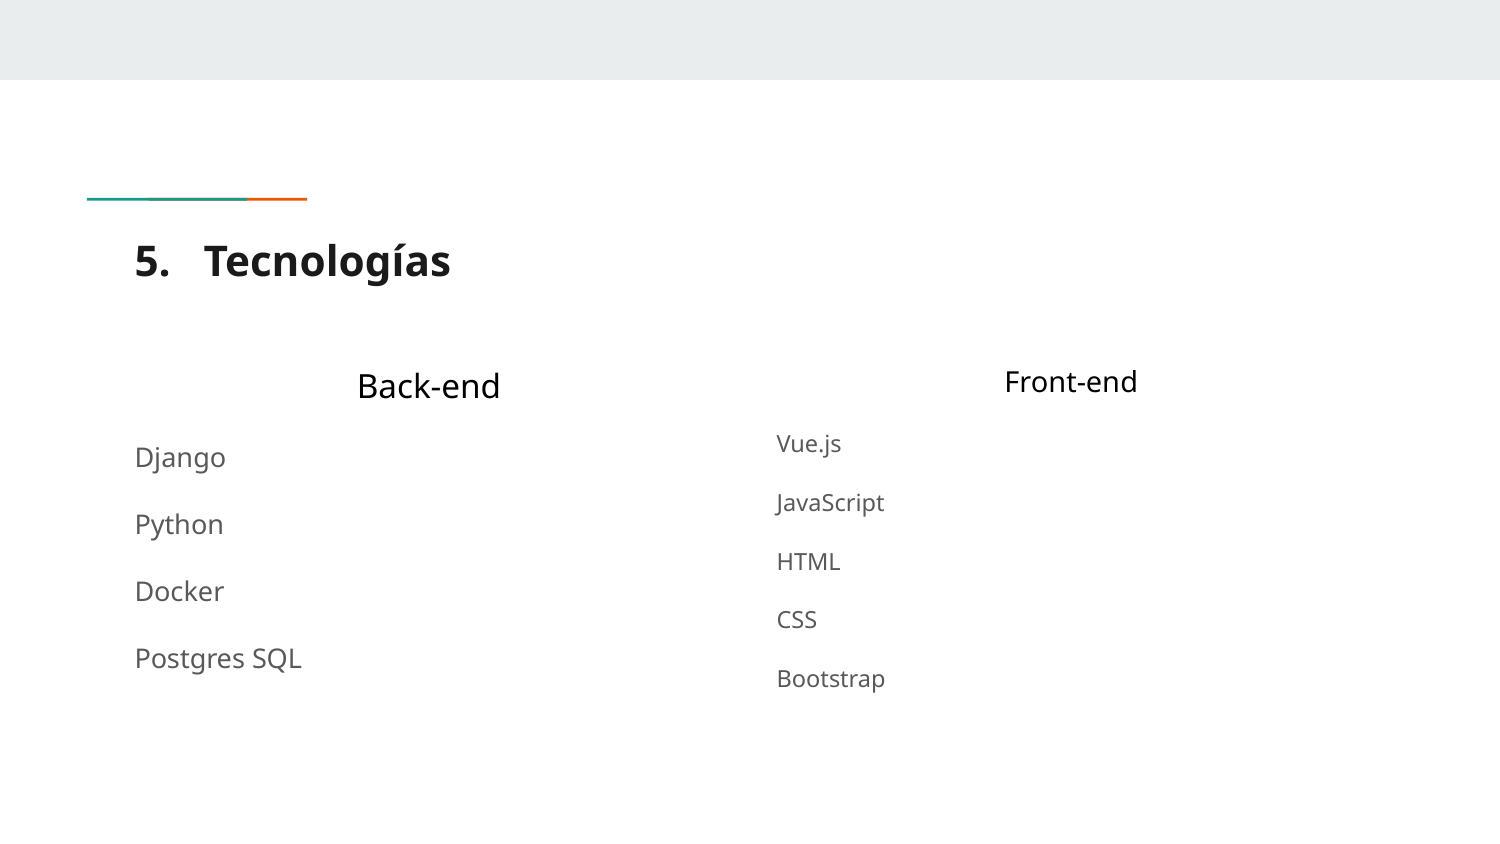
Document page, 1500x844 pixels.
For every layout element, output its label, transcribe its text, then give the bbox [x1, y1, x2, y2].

list Back-end Django Python Docker Postgres SQL [119, 341, 739, 712]
title 5. Tecnologías [119, 216, 1381, 305]
list Front-end Vue.js JavaScript HTML CSS Bootstrap [761, 341, 1381, 712]
